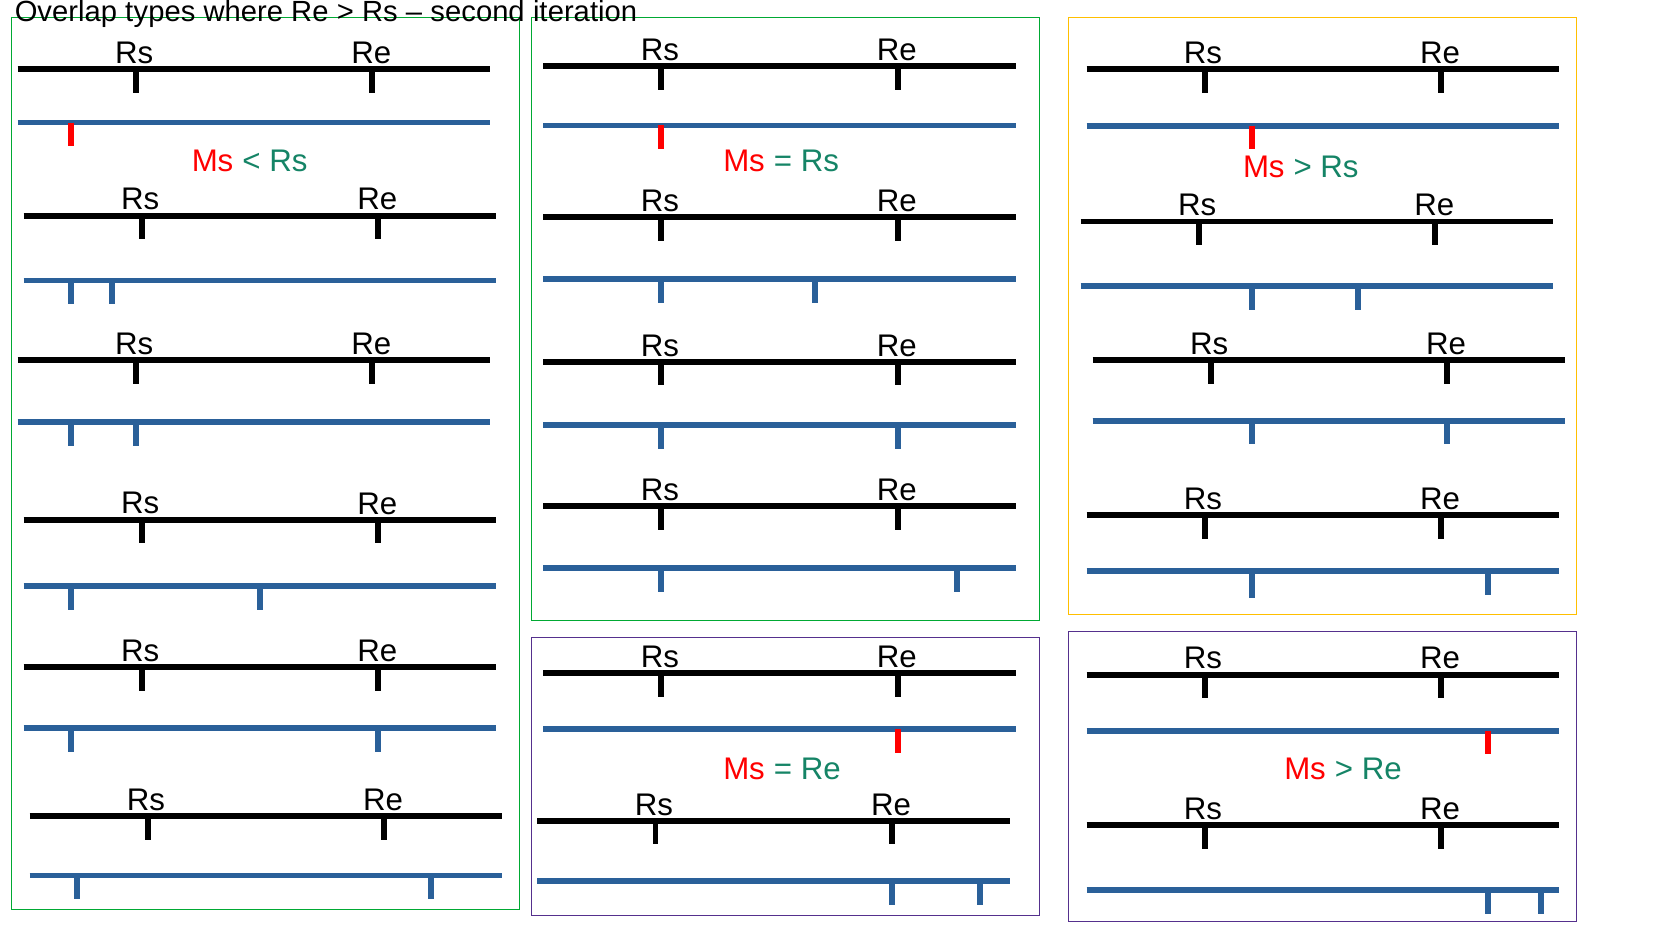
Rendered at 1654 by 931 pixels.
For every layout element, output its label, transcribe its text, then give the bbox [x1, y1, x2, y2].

text_box Rs [625, 631, 694, 637]
text_box [1068, 631, 1577, 922]
text_box Ms > Re [1269, 744, 1418, 829]
text_box Ms > Rs [1228, 141, 1477, 227]
text_box Re [1405, 28, 1476, 78]
text_box Re [862, 631, 932, 637]
text_box Overlap types where Re > Rs – second iteration [0, 0, 653, 36]
text_box Ms = Re [708, 744, 857, 829]
text_box Rs [1169, 28, 1238, 78]
text_box [11, 36, 520, 910]
text_box [1068, 17, 1577, 615]
text_box [531, 637, 1040, 916]
text_box [531, 17, 1040, 621]
